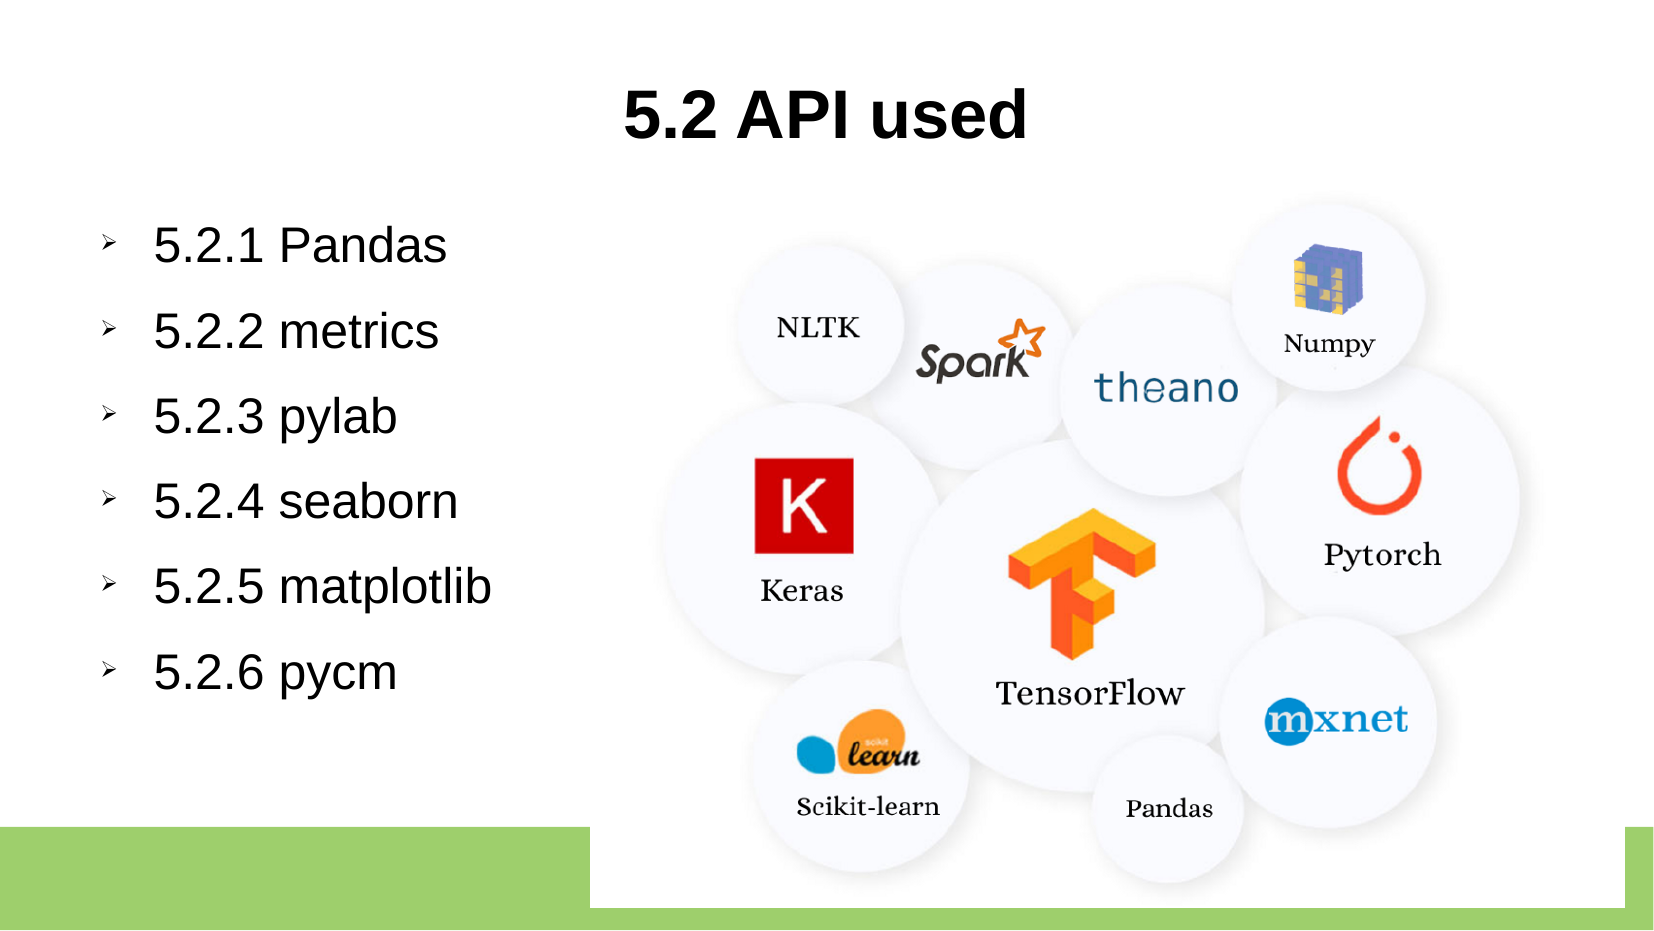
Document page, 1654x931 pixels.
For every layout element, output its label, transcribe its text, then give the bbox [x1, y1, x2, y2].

list 5.2.1 Pandas 5.2.2 metrics 5.2.3 pylab 5.2.4 seaborn 5.2.5 matplotlib 5.2.6 pycm [82, 217, 590, 758]
title 5.2 API used [82, 37, 1571, 193]
picture [590, 177, 1625, 908]
